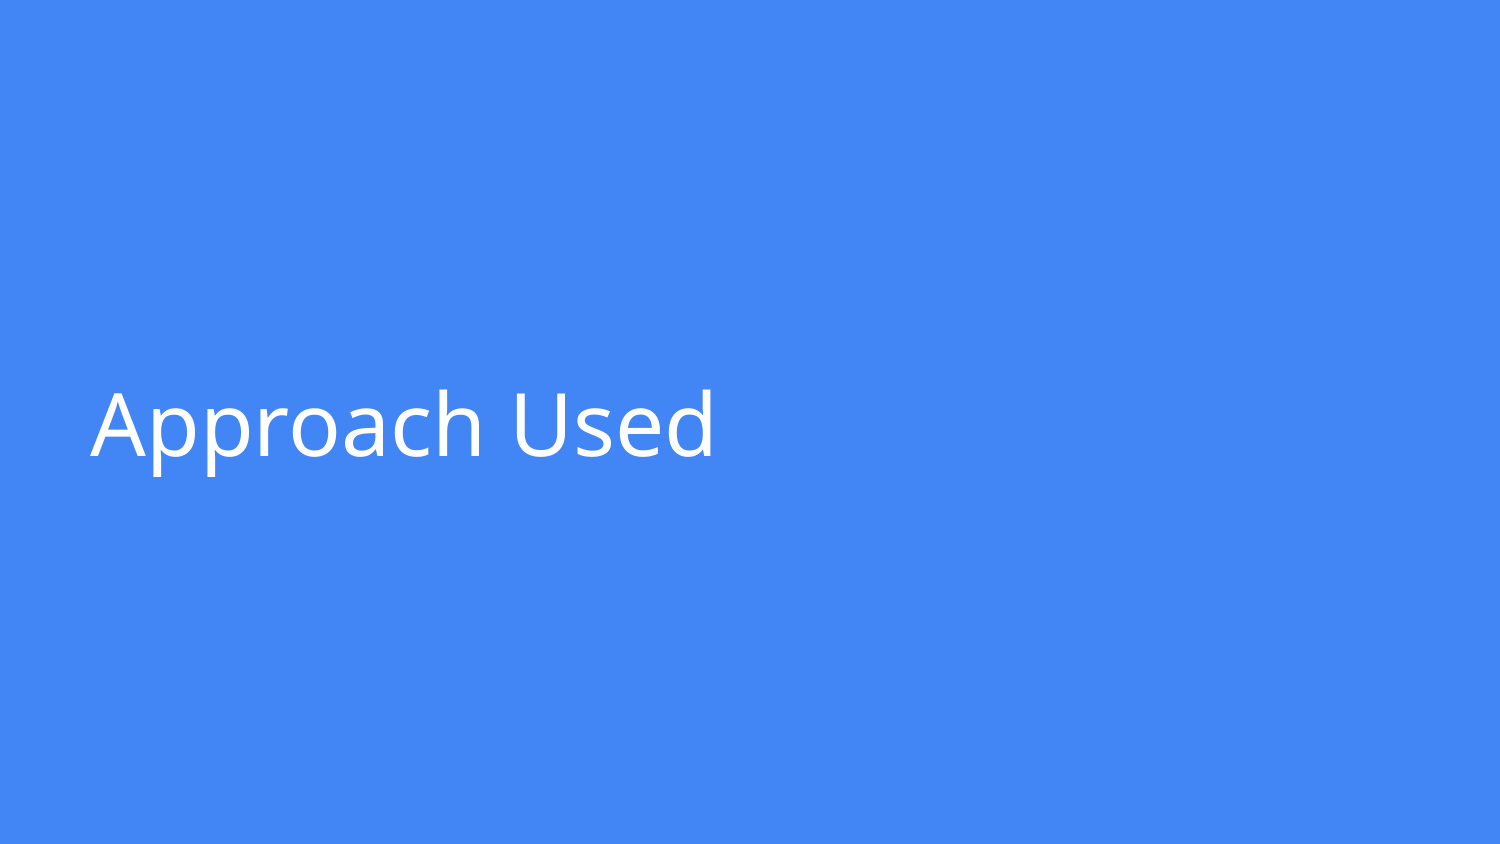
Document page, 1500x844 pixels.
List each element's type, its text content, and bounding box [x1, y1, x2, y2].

title Approach Used [75, 338, 1425, 505]
